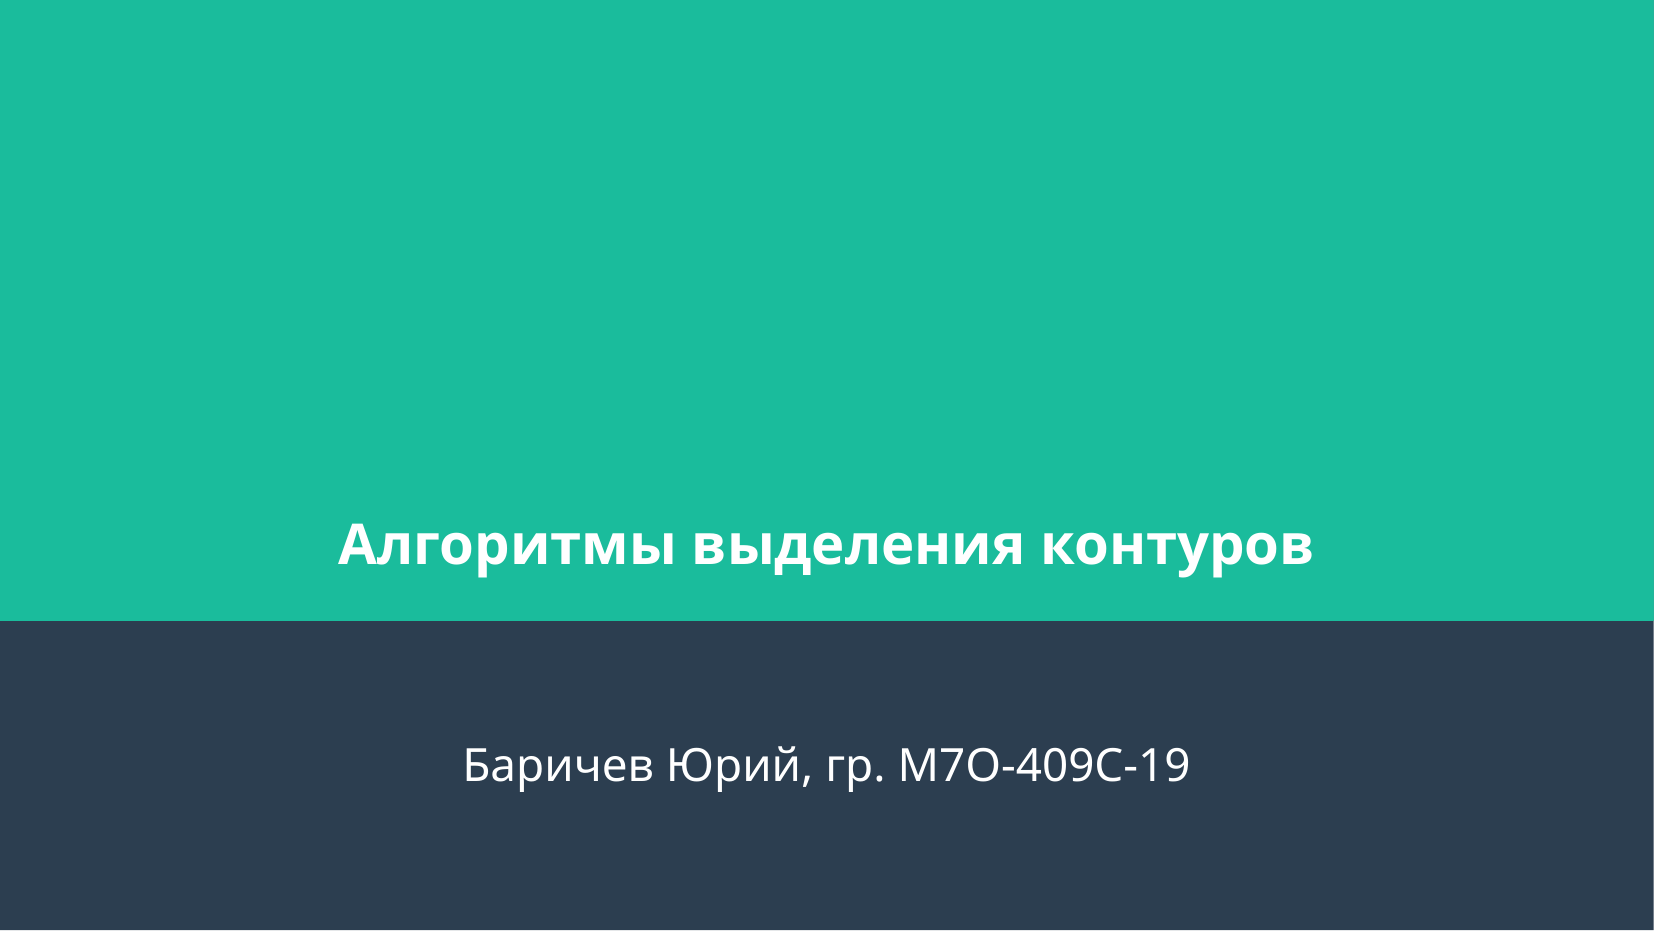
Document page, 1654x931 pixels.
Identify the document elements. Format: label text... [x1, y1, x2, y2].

subtitle Баричев Юрий, гр. М7О-409С-19 [59, 642, 1595, 886]
title Алгоритмы выделения контуров [59, 465, 1595, 583]
